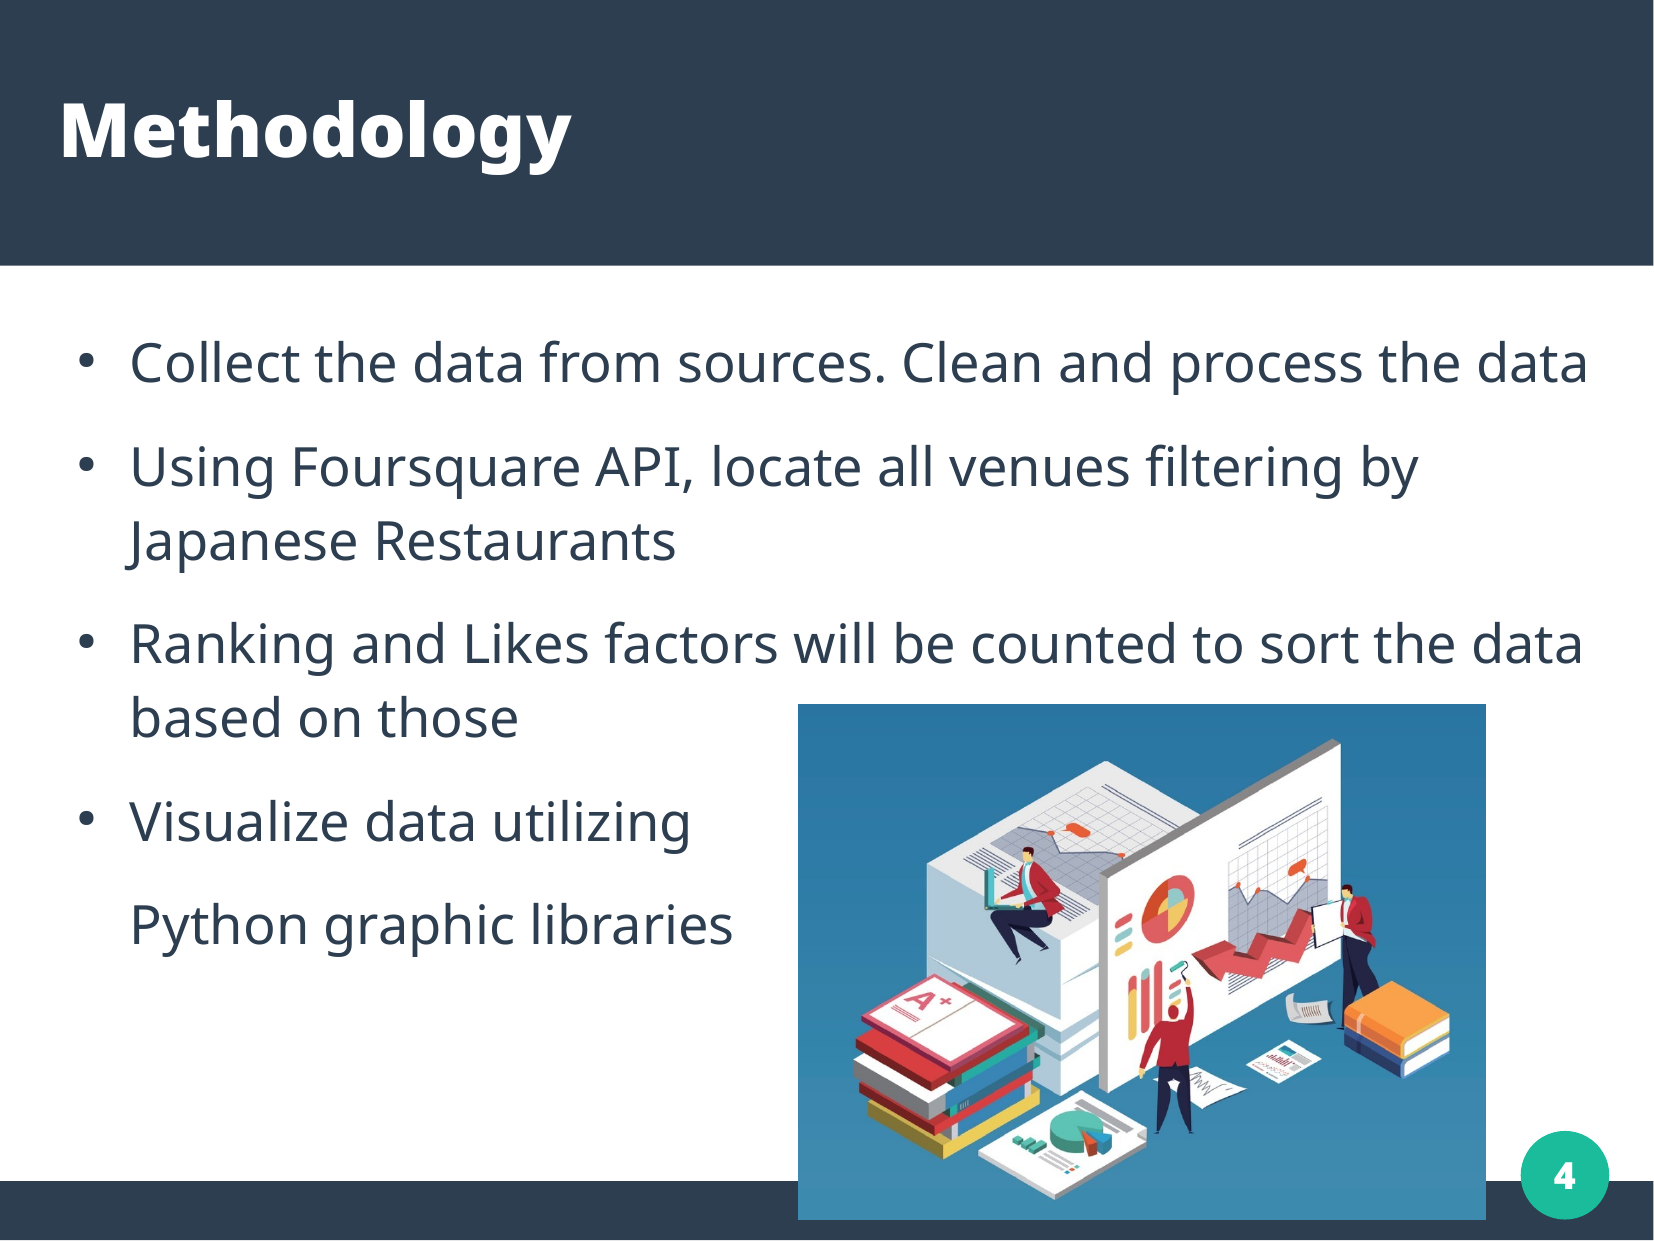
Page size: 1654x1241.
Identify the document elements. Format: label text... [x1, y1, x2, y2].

picture [798, 704, 1486, 1220]
title Methodology [59, 49, 1595, 207]
list Collect the data from sources. Clean and process the data Using Foursquare API, locate all venues filtering by Japanese Restaurants Ranking and Likes factors will be counted to sort the data based on those Visualize data utilizing Python graphic libraries [59, 324, 1595, 1152]
